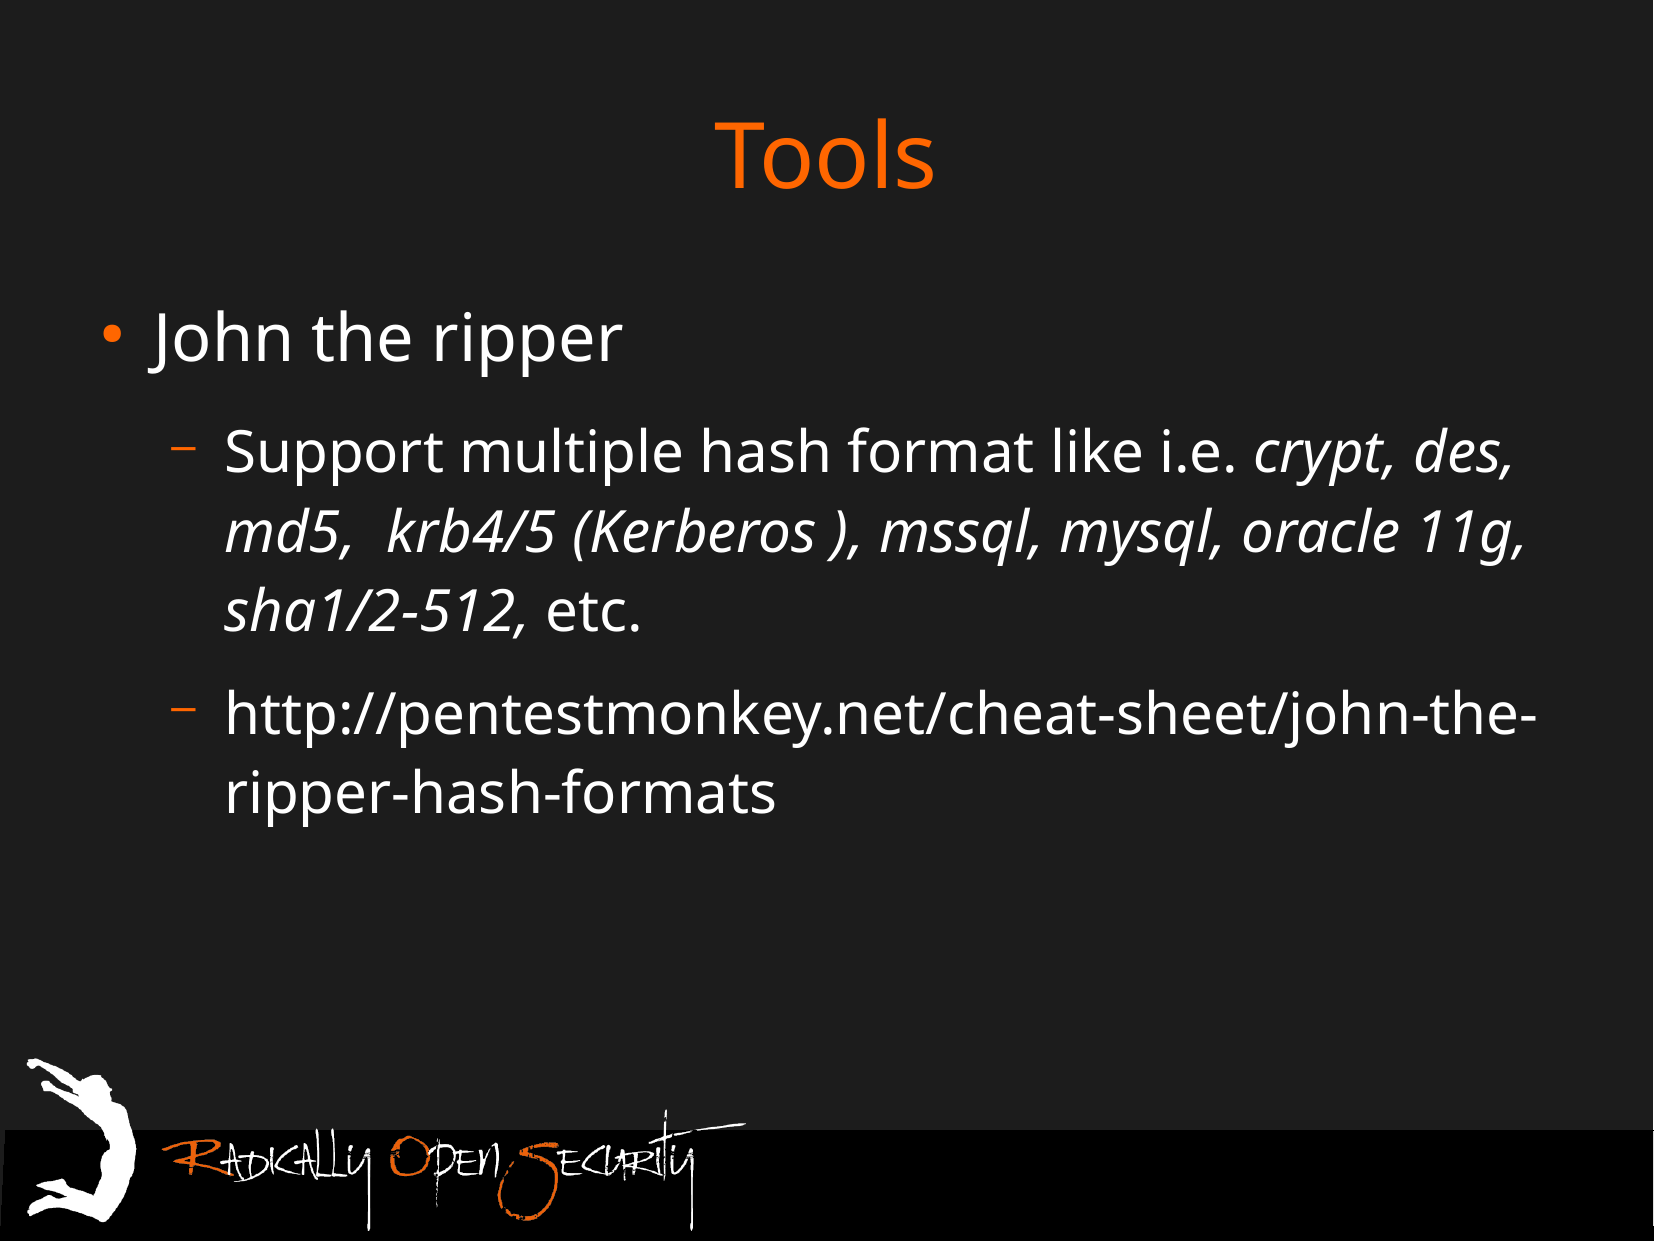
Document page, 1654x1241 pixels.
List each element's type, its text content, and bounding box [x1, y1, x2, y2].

list John the ripper Support multiple hash format like i.e. crypt, des, md5, krb4/5 (Kerberos ), mssql, mysql, oracle 11g, sha1/2-512, etc. http://pentestmonkey.net/cheat-sheet/john-the-ripper-hash-formats [82, 290, 1571, 1010]
picture [0, 1022, 778, 1241]
title Tools [82, 49, 1571, 257]
